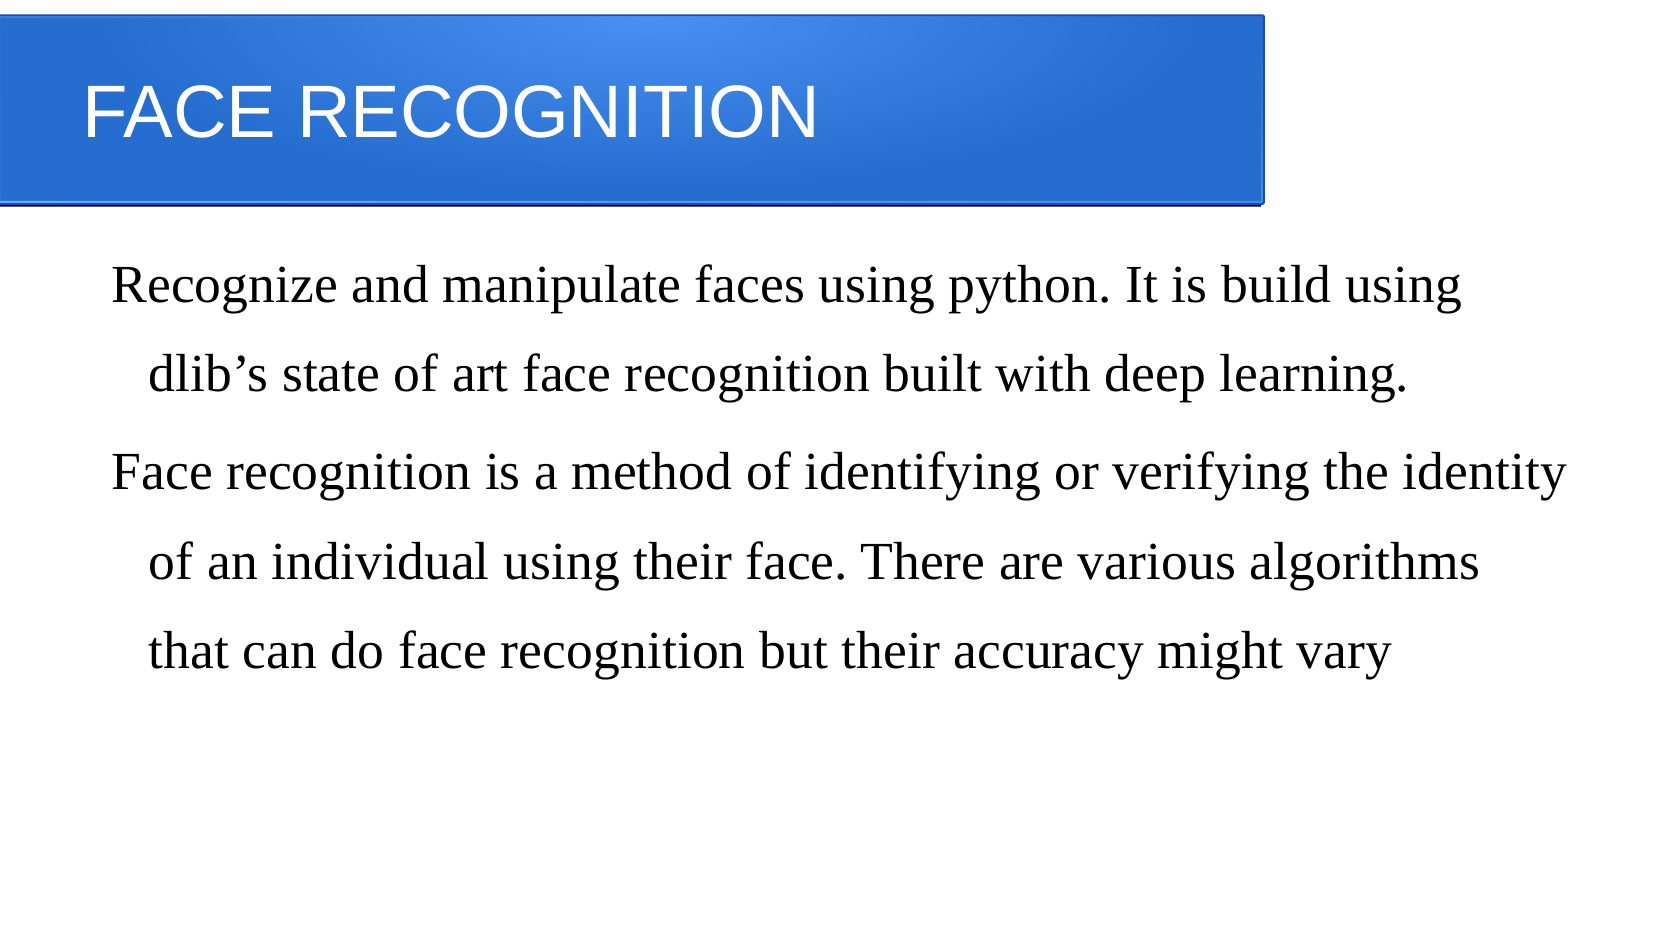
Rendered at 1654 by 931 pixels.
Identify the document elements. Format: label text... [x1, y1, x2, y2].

title FACE RECOGNITION [82, 35, 1235, 189]
list Recognize and manipulate faces using python. It is build using dlib’s state of art face recognition built with deep learning. Face recognition is a method of identifying or verifying the identity of an individual using their face. There are various algorithms that can do face recognition but their accuracy might vary [82, 224, 1571, 764]
